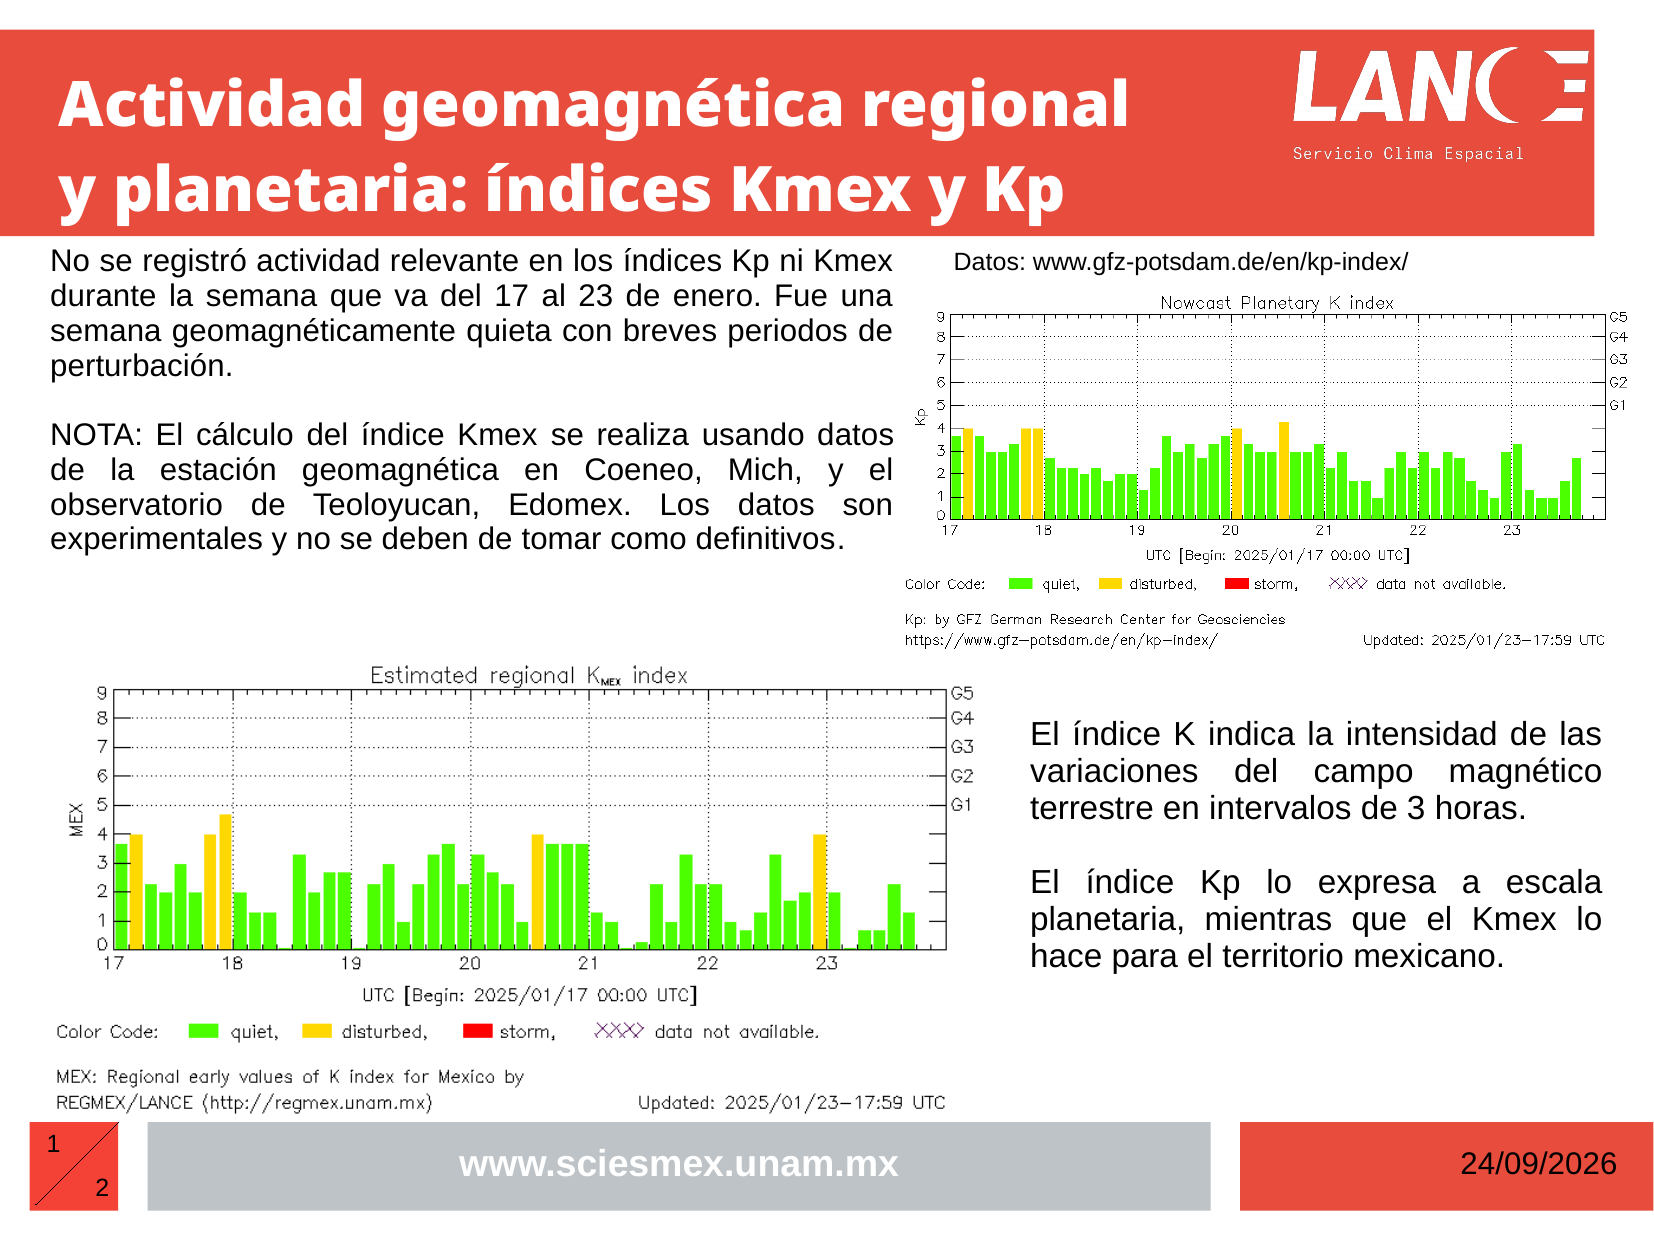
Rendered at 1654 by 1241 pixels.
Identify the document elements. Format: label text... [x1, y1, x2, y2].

picture [47, 277, 1642, 1116]
text_box Datos: www.gfz-potsdam.de/en/kp-index/ [938, 240, 1436, 277]
text_box <número> [31, 1122, 176, 1170]
text_box No se registró actividad relevante en los índices Kp ni Kmex durante la semana que va del 17 al 23 de enero. Fue una semana geomagnéticamente quieta con breves periodos de perturbación. NOTA: El cálculo del índice Kmex se realiza usando datos de la estación geomagnética en Coeneo, Mich, y el observatorio de Teoloyucan, Edomex. Los datos son experimentales y no se deben de tomar como definitivos. [35, 236, 910, 770]
text_box www.sciesmex.unam.mx [153, 1122, 1205, 1205]
text_box El índice K indica la intensidad de las variaciones del campo magnético terrestre en intervalos de 3 horas. El índice Kp lo expresa a escala planetaria, mientras que el Kmex lo hace para el territorio mexicano. [1015, 707, 1619, 1052]
text_box 23/01/2025 [1424, 1122, 1654, 1205]
text_box 2 [35, 1151, 125, 1209]
title Actividad geomagnética regional y planetaria: índices Kmex y Kp [59, 59, 1312, 207]
picture [1293, 47, 1589, 162]
